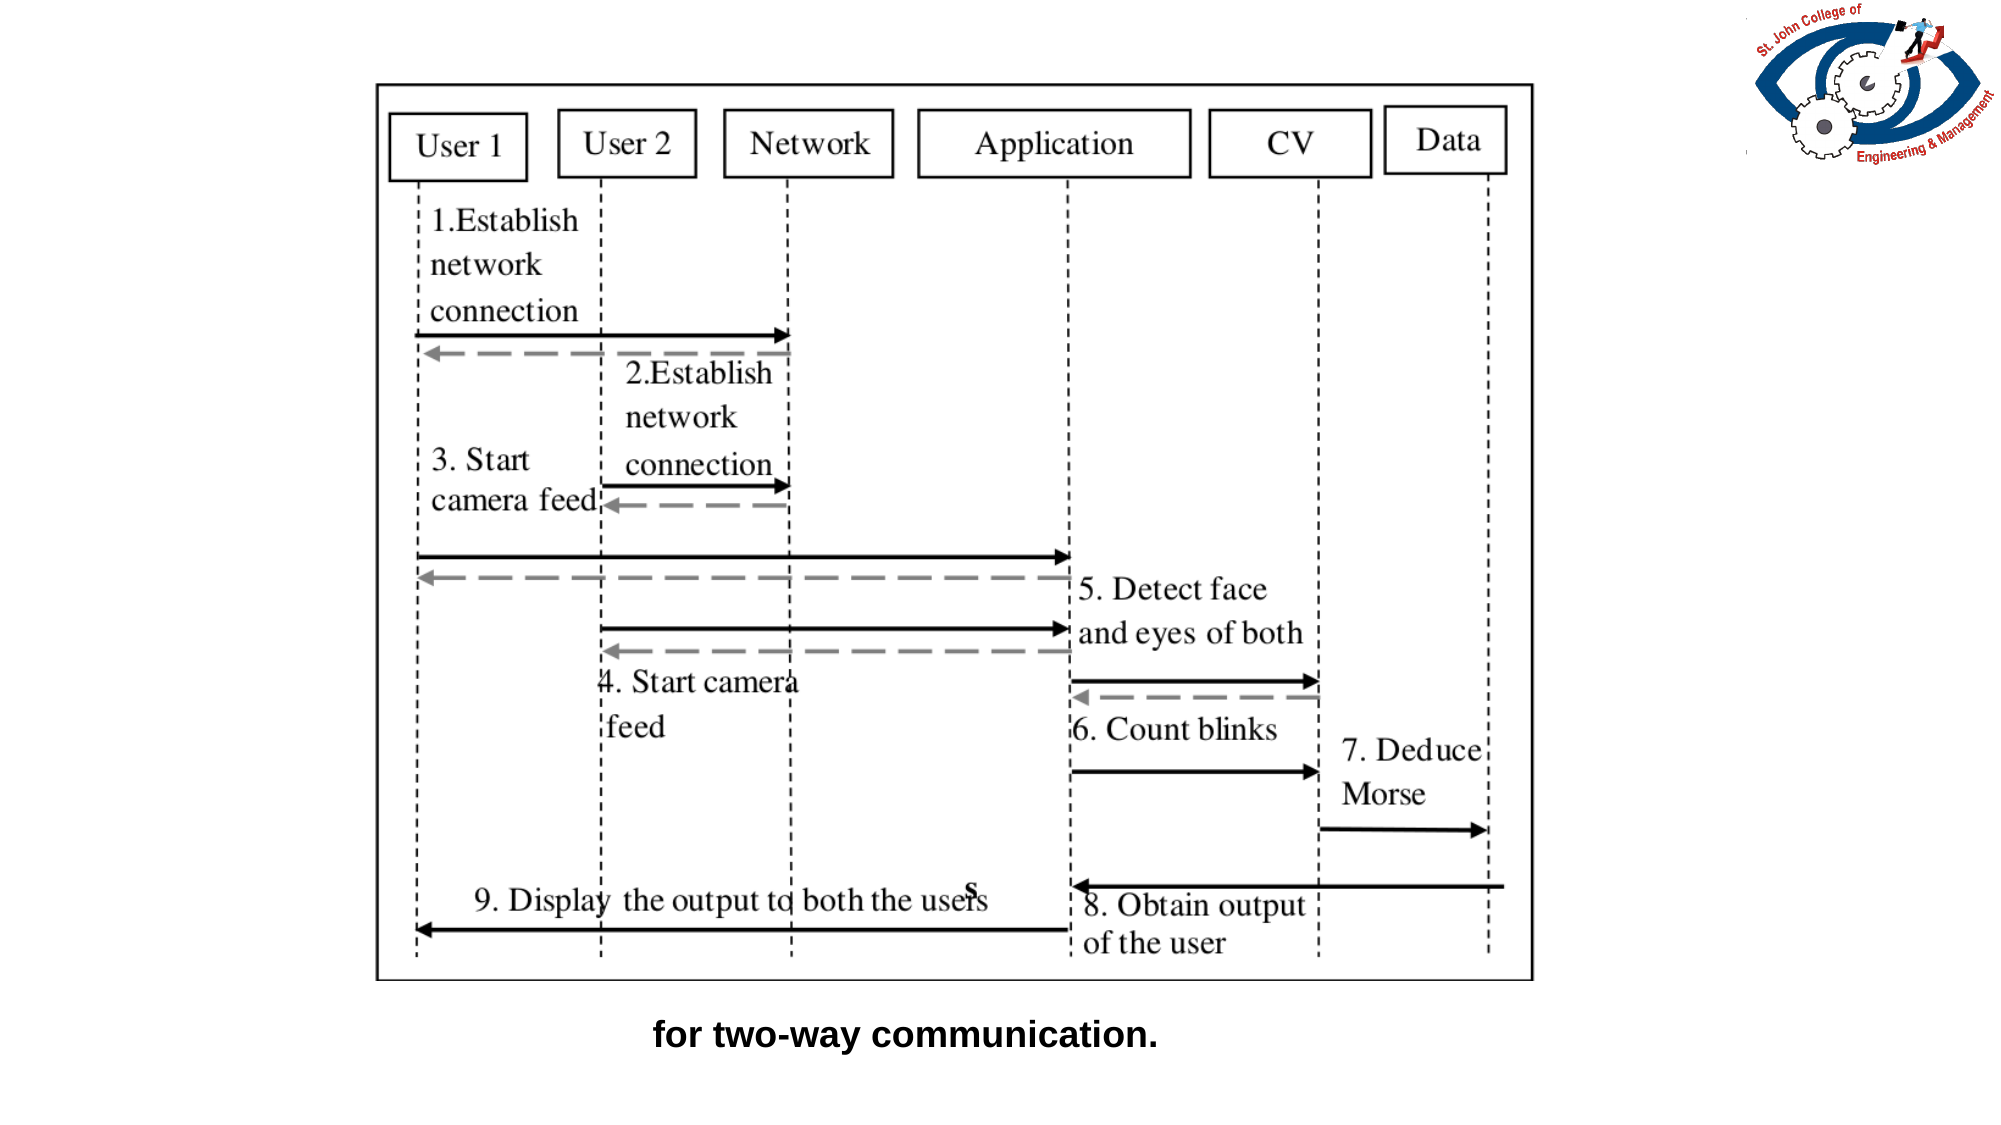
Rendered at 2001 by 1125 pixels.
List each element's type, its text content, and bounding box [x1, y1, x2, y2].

picture [362, 70, 1548, 981]
text_box for two-way communication. [637, 985, 1418, 1063]
picture [1746, 0, 2000, 168]
